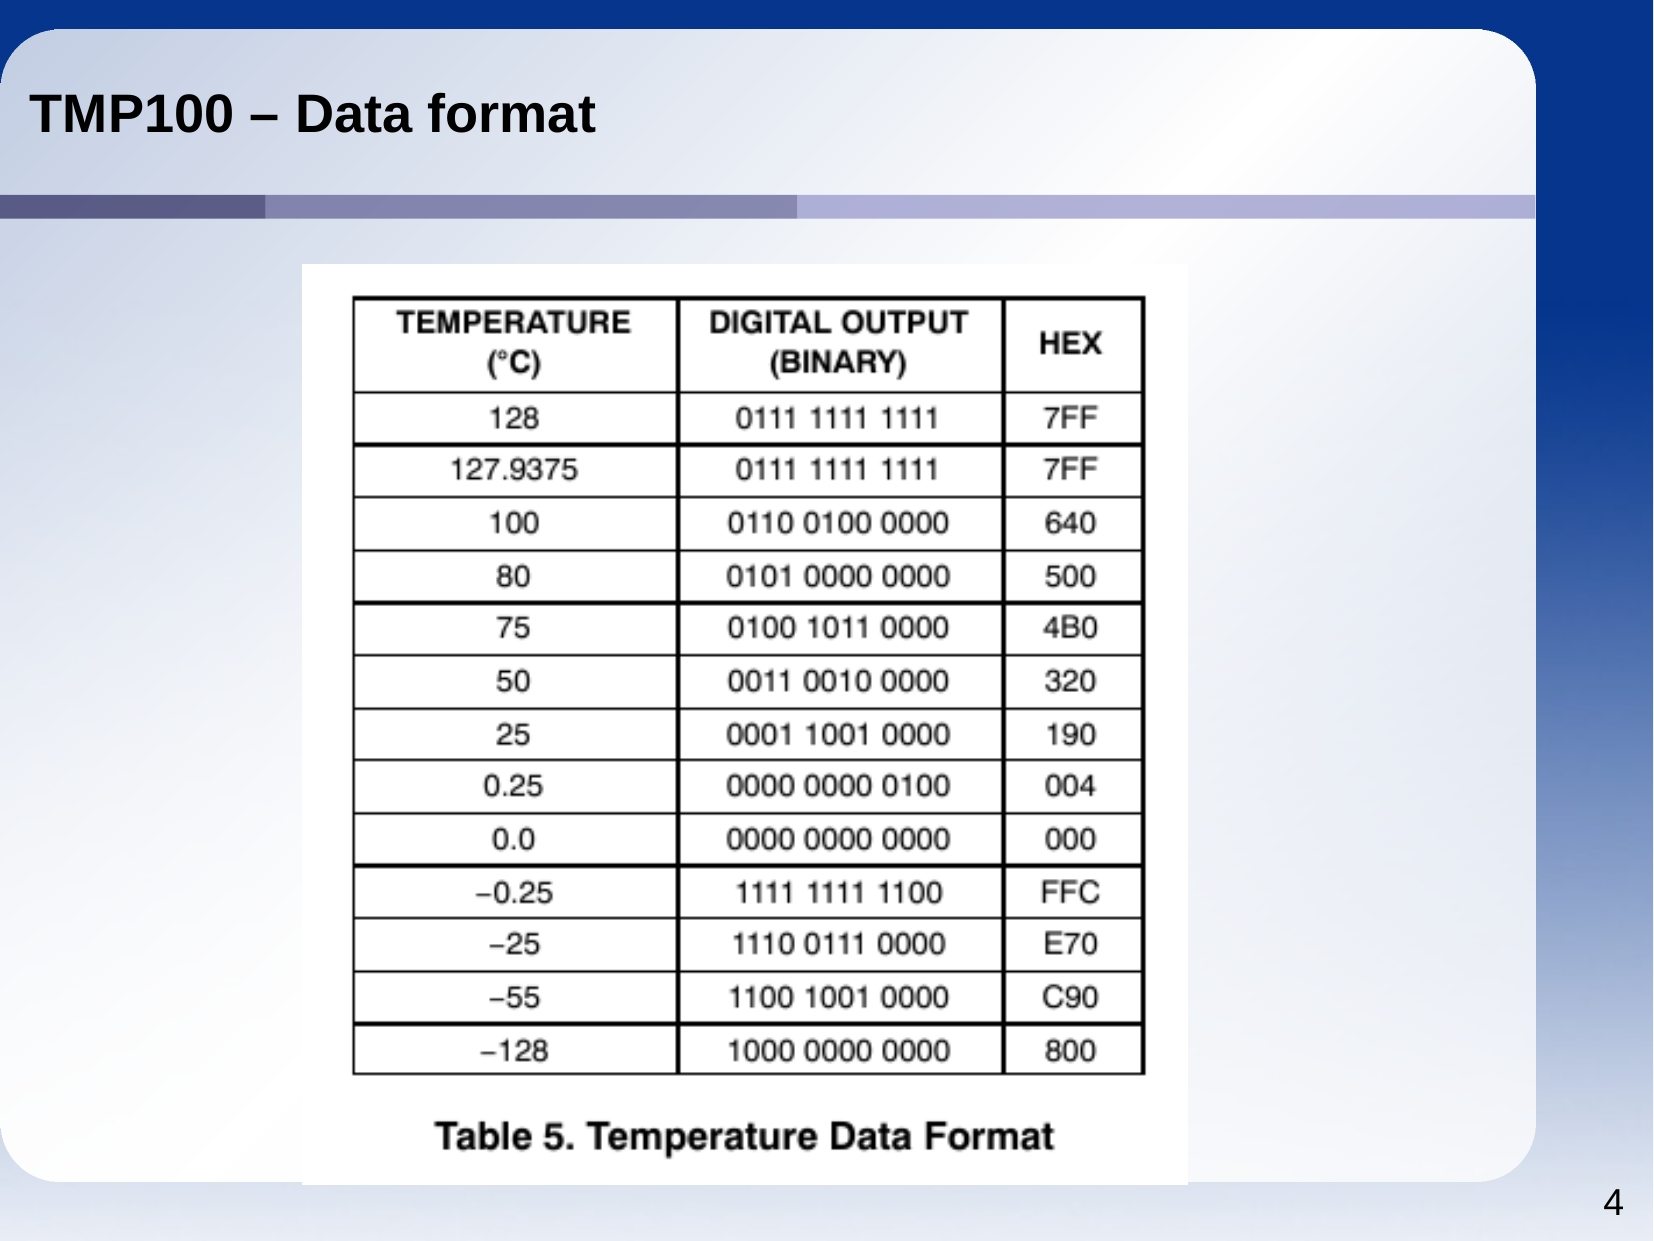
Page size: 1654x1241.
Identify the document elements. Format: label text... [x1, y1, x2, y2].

picture [0, 0, 1654, 1241]
title TMP100 – Data format [29, 49, 1506, 178]
